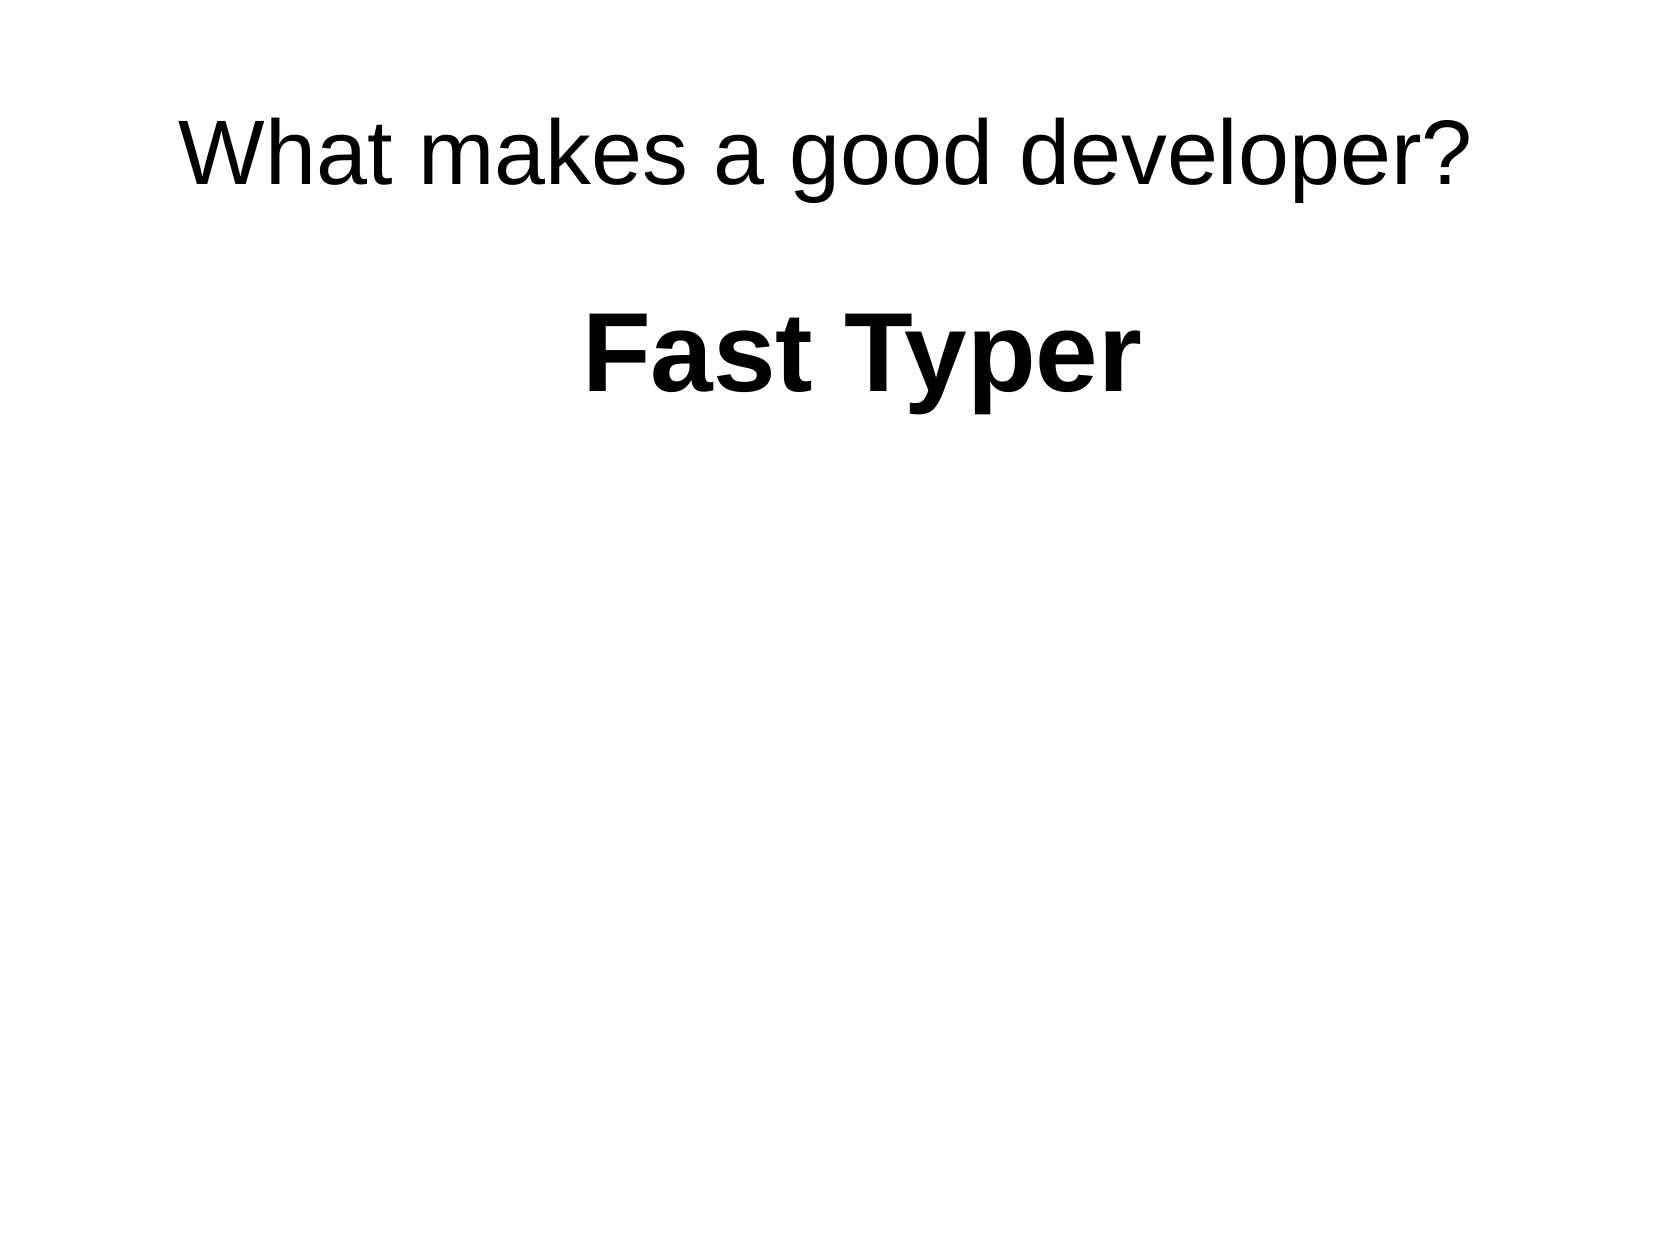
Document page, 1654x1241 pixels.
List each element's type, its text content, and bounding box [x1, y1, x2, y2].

list Fast Typer [82, 290, 1571, 1010]
title What makes a good developer? [82, 49, 1571, 257]
